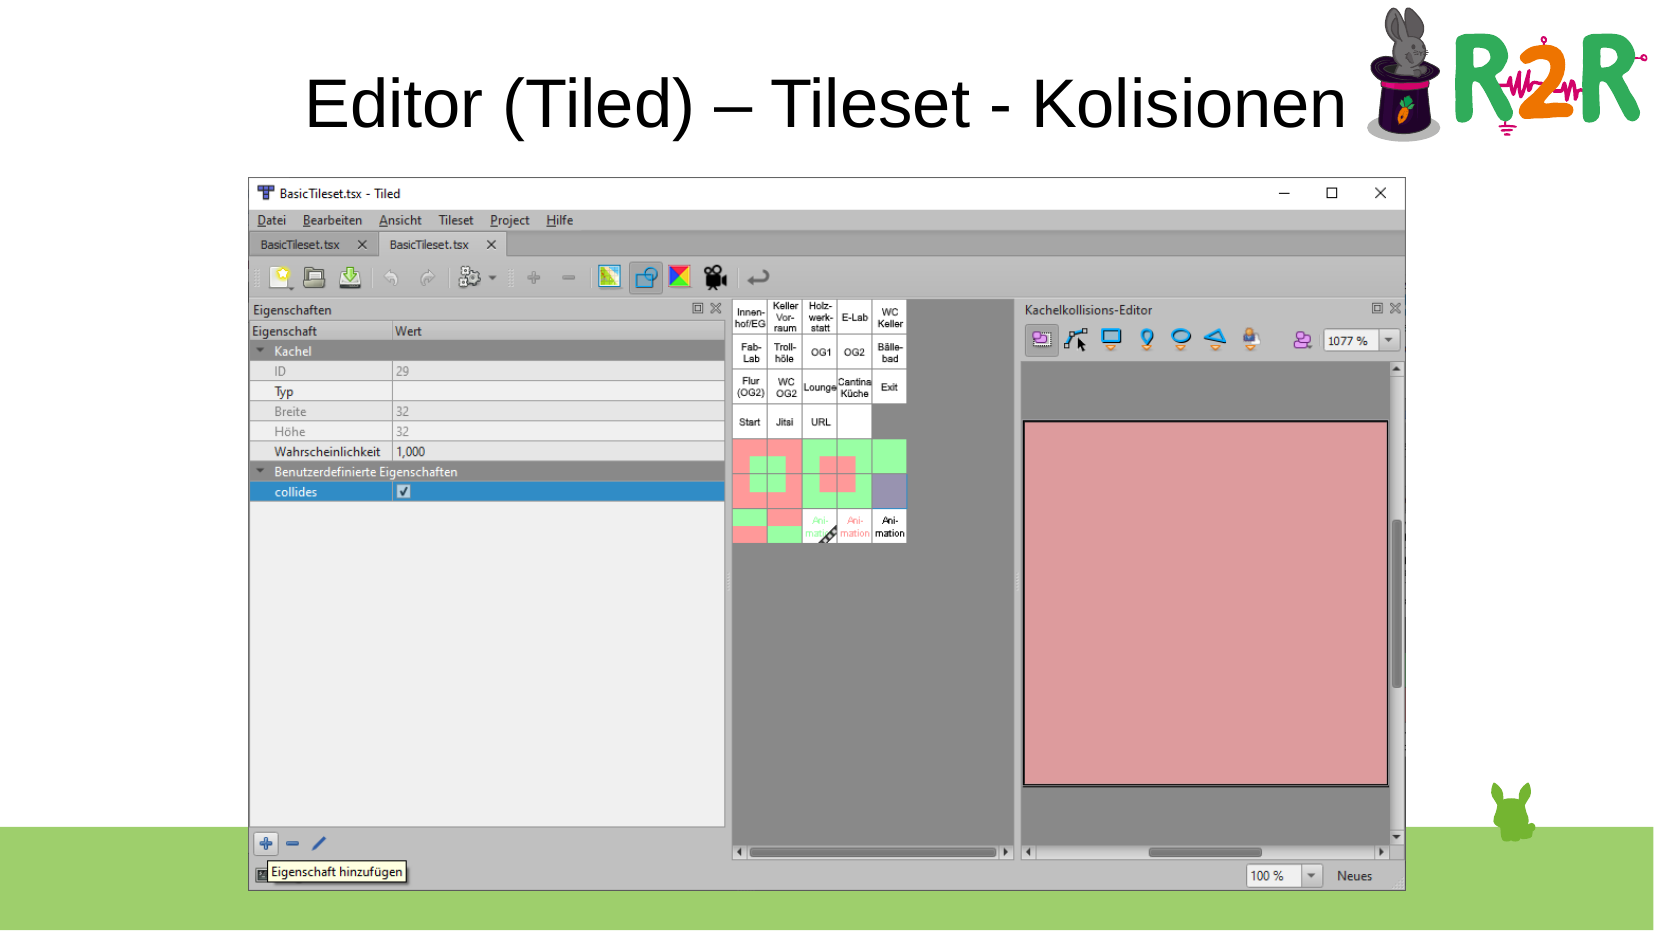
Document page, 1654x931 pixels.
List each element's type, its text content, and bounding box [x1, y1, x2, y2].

picture [1358, 0, 1654, 148]
title Editor (Tiled) – Tileset - Kolisionen [88, 29, 1565, 178]
picture [248, 177, 1406, 891]
